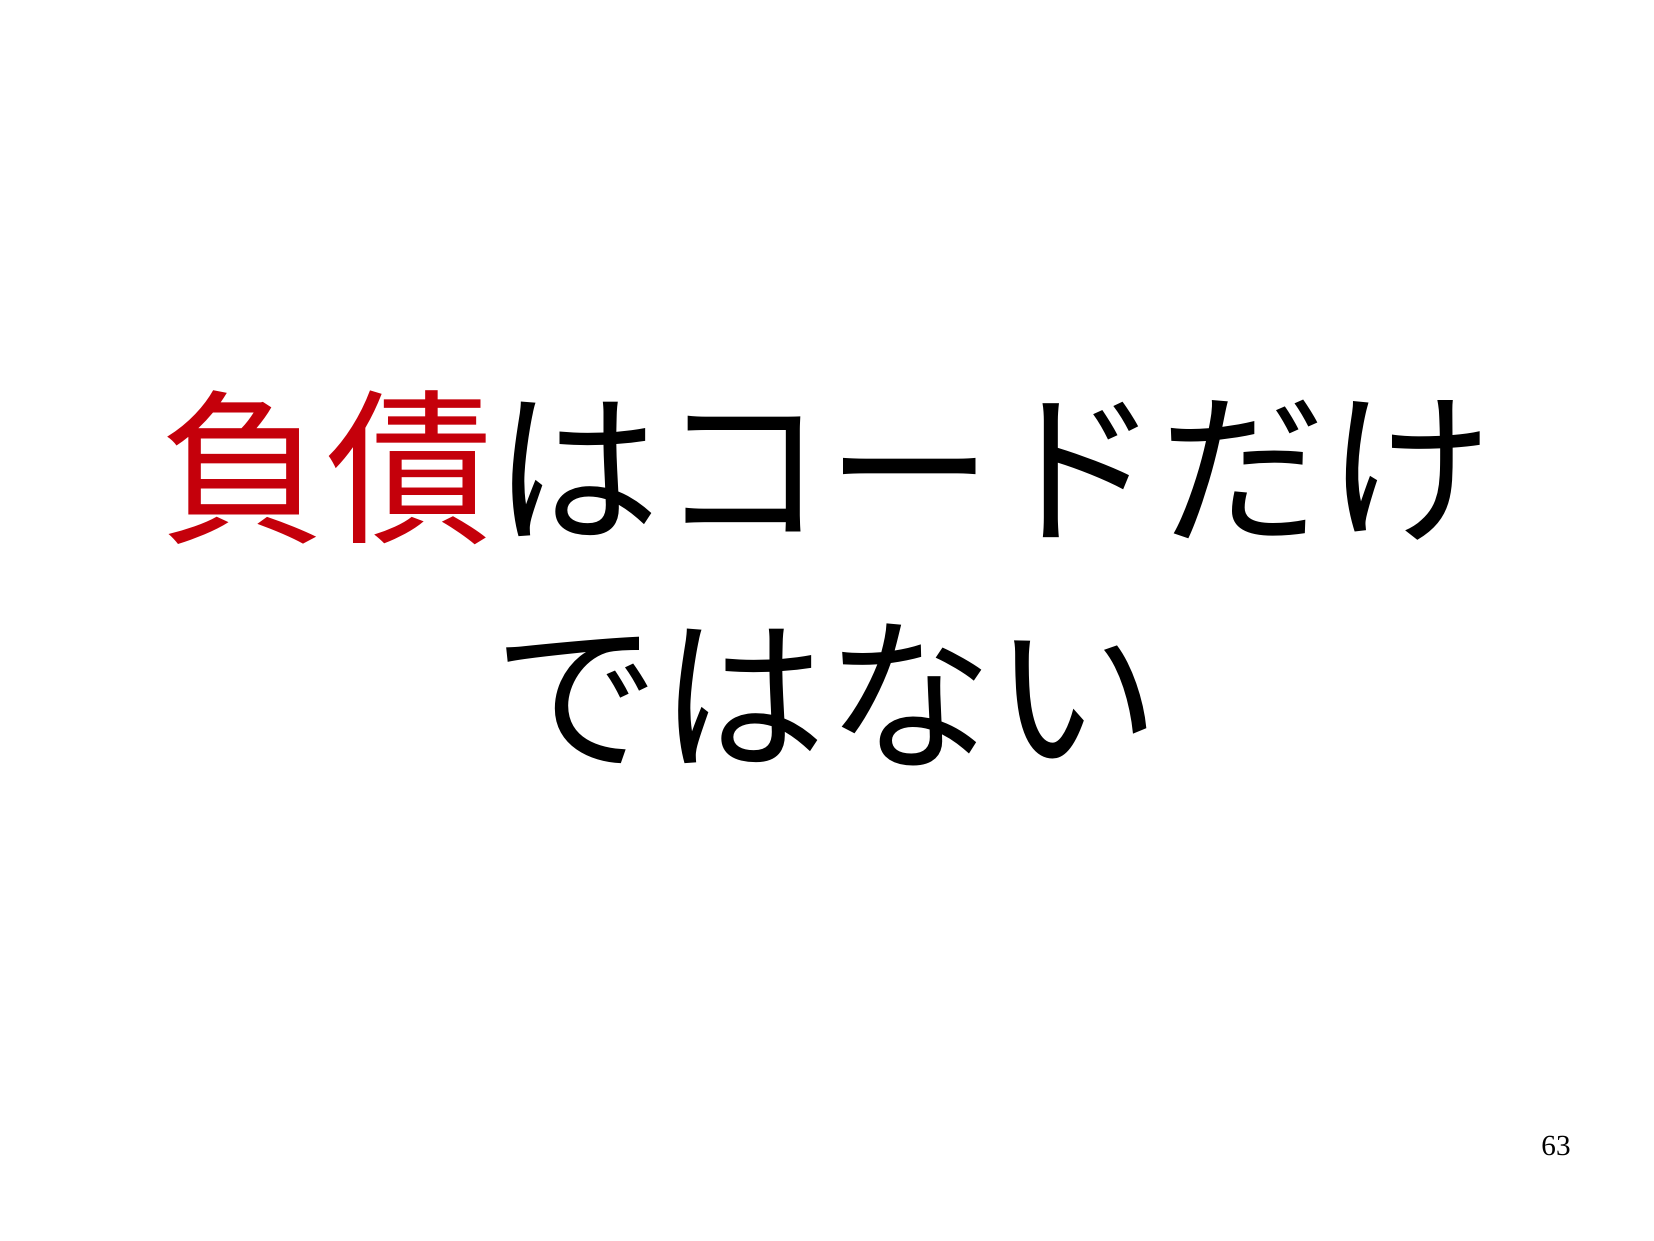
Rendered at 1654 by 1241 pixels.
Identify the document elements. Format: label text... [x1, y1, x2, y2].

subtitle 負債はコードだけ ではない [82, 56, 1571, 1102]
